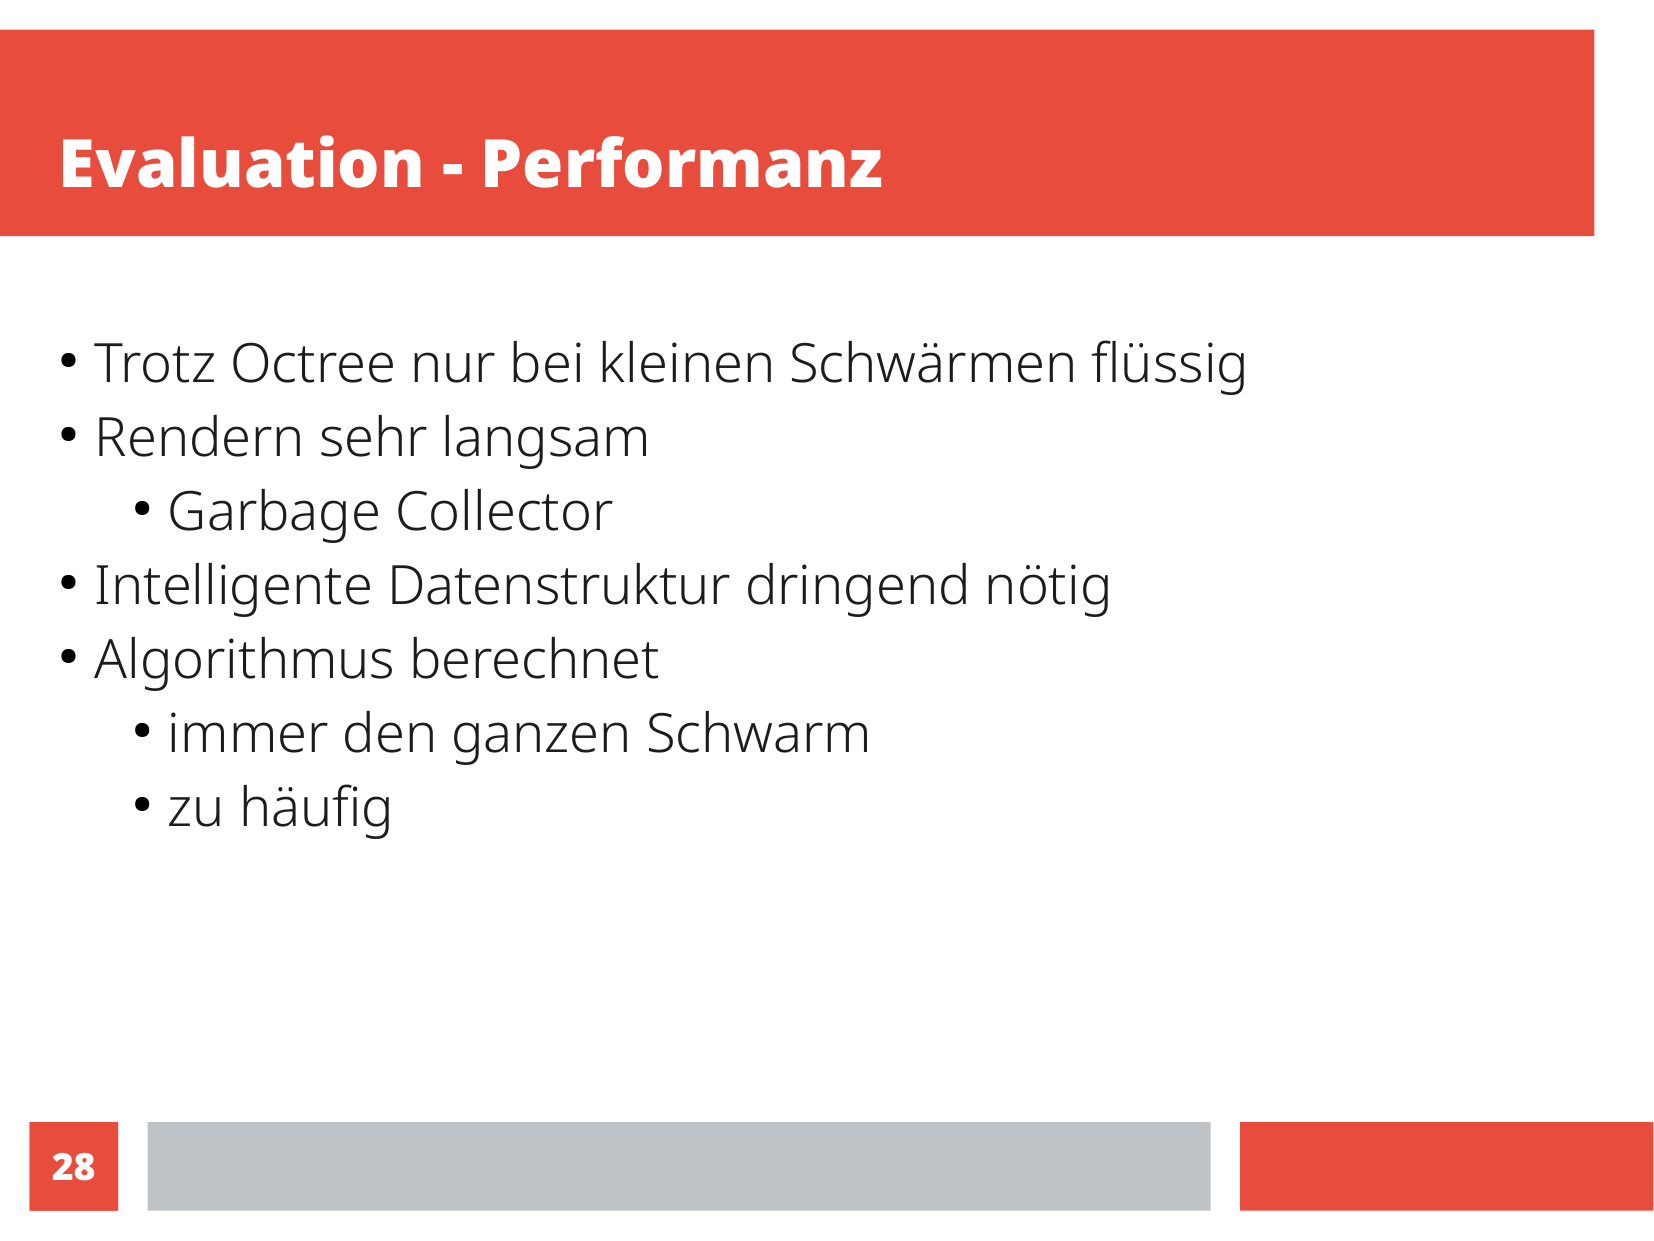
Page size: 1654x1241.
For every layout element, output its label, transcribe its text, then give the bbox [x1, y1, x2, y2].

subtitle Trotz Octree nur bei kleinen Schwärmen flüssig Rendern sehr langsam Garbage Collector Intelligente Datenstruktur dringend nötig Algorithmus berechnet immer den ganzen Schwarm zu häufig [59, 324, 1565, 1093]
title Evaluation - Performanz [59, 49, 1595, 207]
